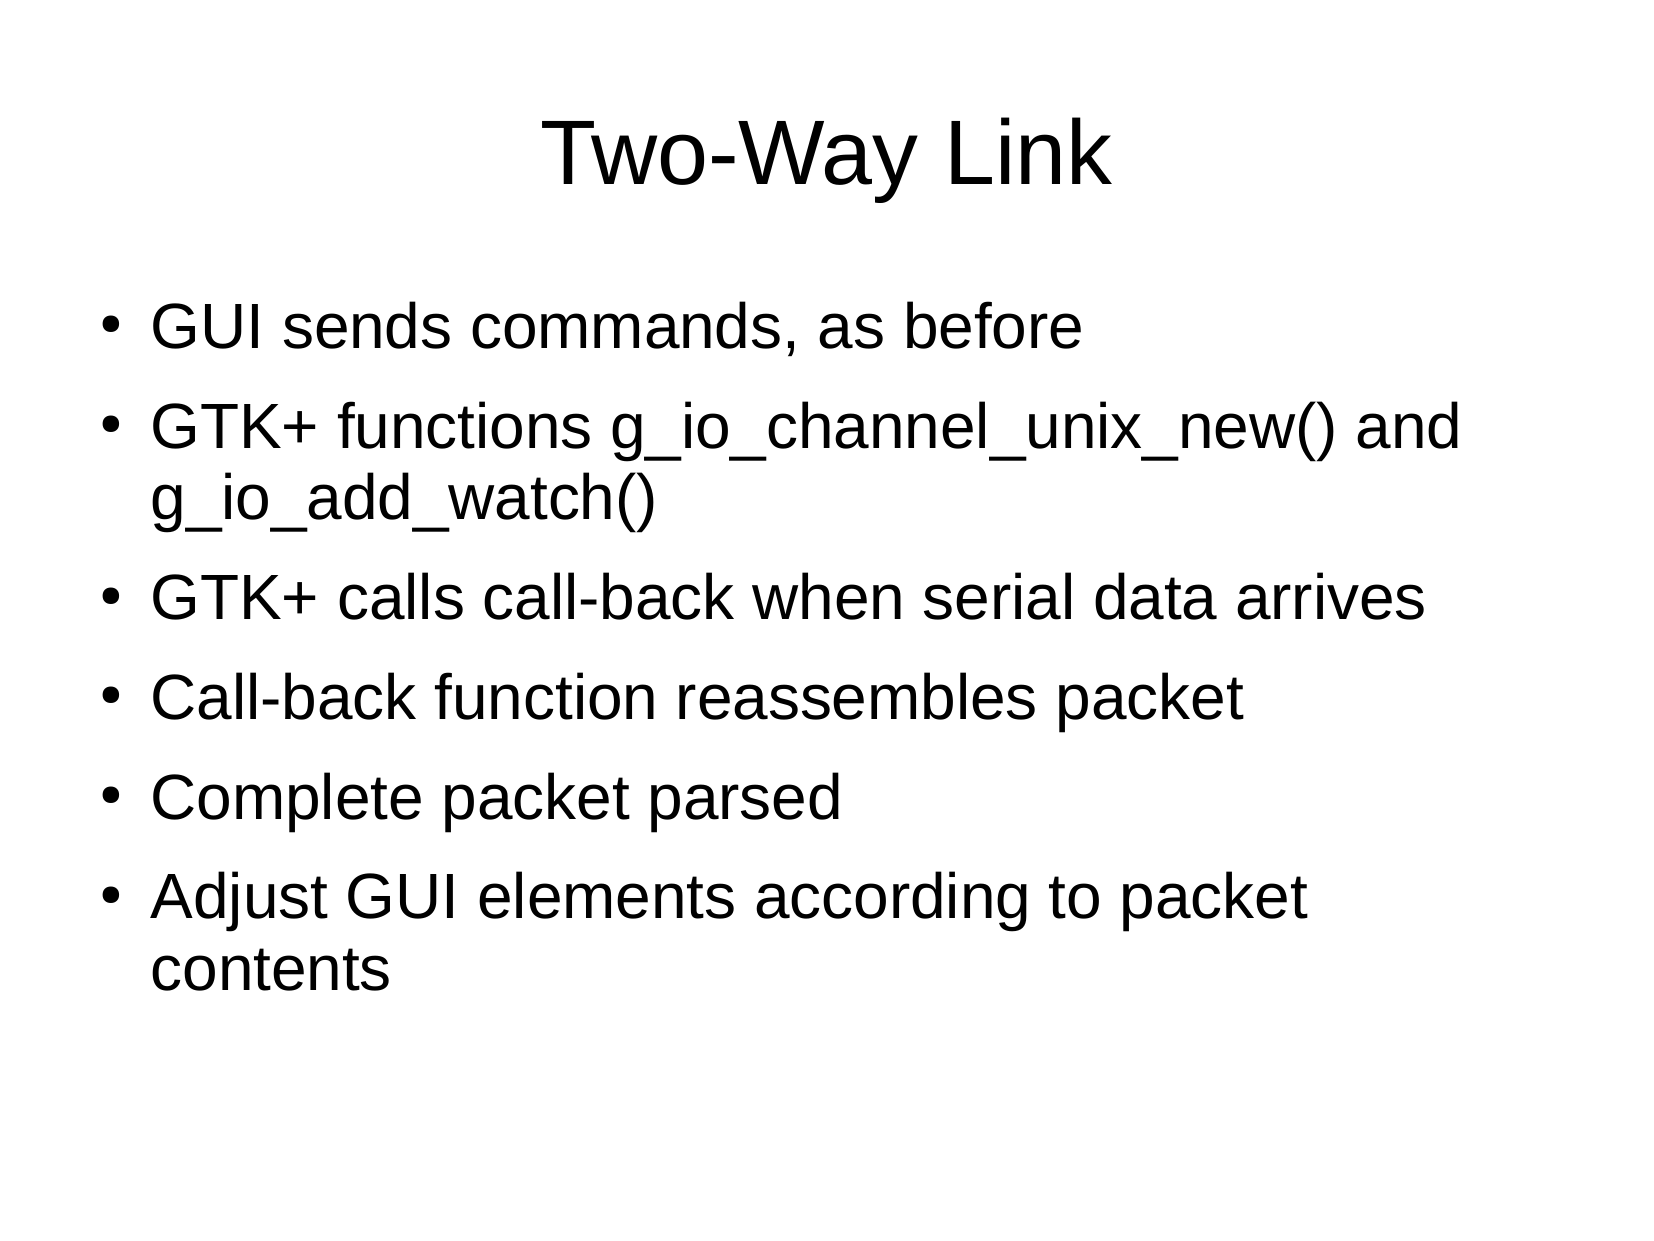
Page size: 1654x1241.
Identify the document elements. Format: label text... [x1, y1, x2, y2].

title Two-Way Link [82, 49, 1571, 257]
list GUI sends commands, as before GTK+ functions g_io_channel_unix_new() and g_io_add_watch() GTK+ calls call-back when serial data arrives Call-back function reassembles packet Complete packet parsed Adjust GUI elements according to packet contents [82, 290, 1538, 1010]
